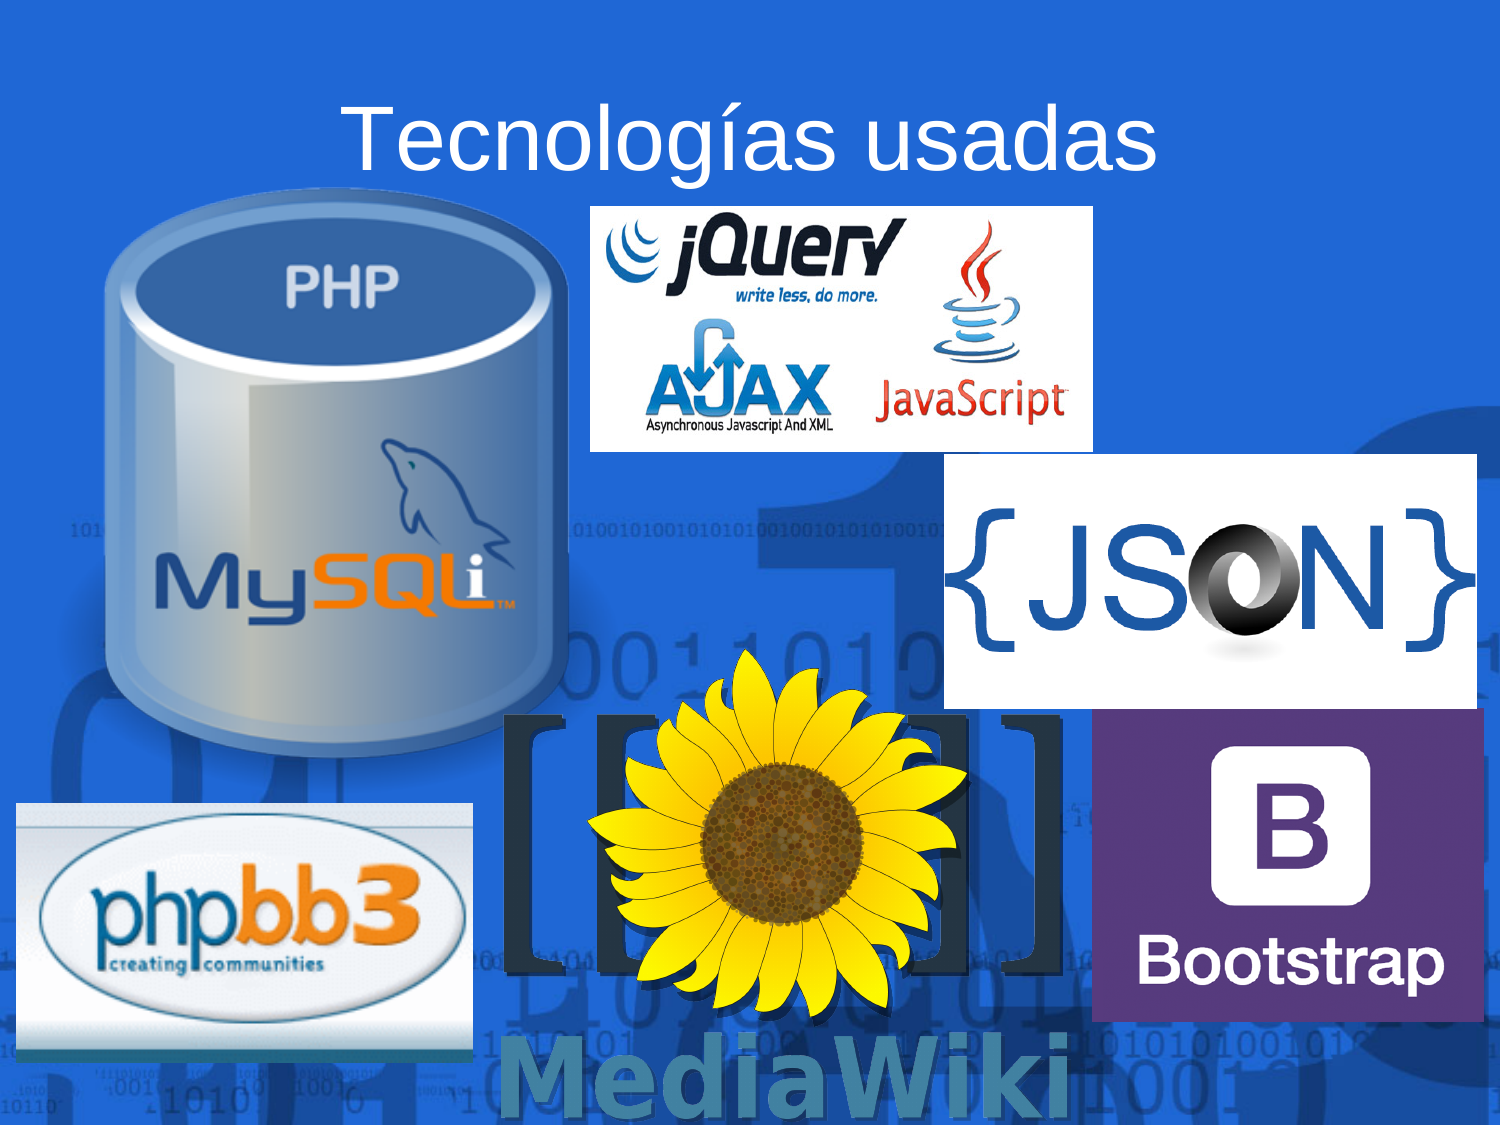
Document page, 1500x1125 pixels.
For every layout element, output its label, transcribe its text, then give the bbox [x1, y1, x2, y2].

picture [0, 0, 1500, 1125]
title Tecnologías usadas [75, 45, 1426, 233]
